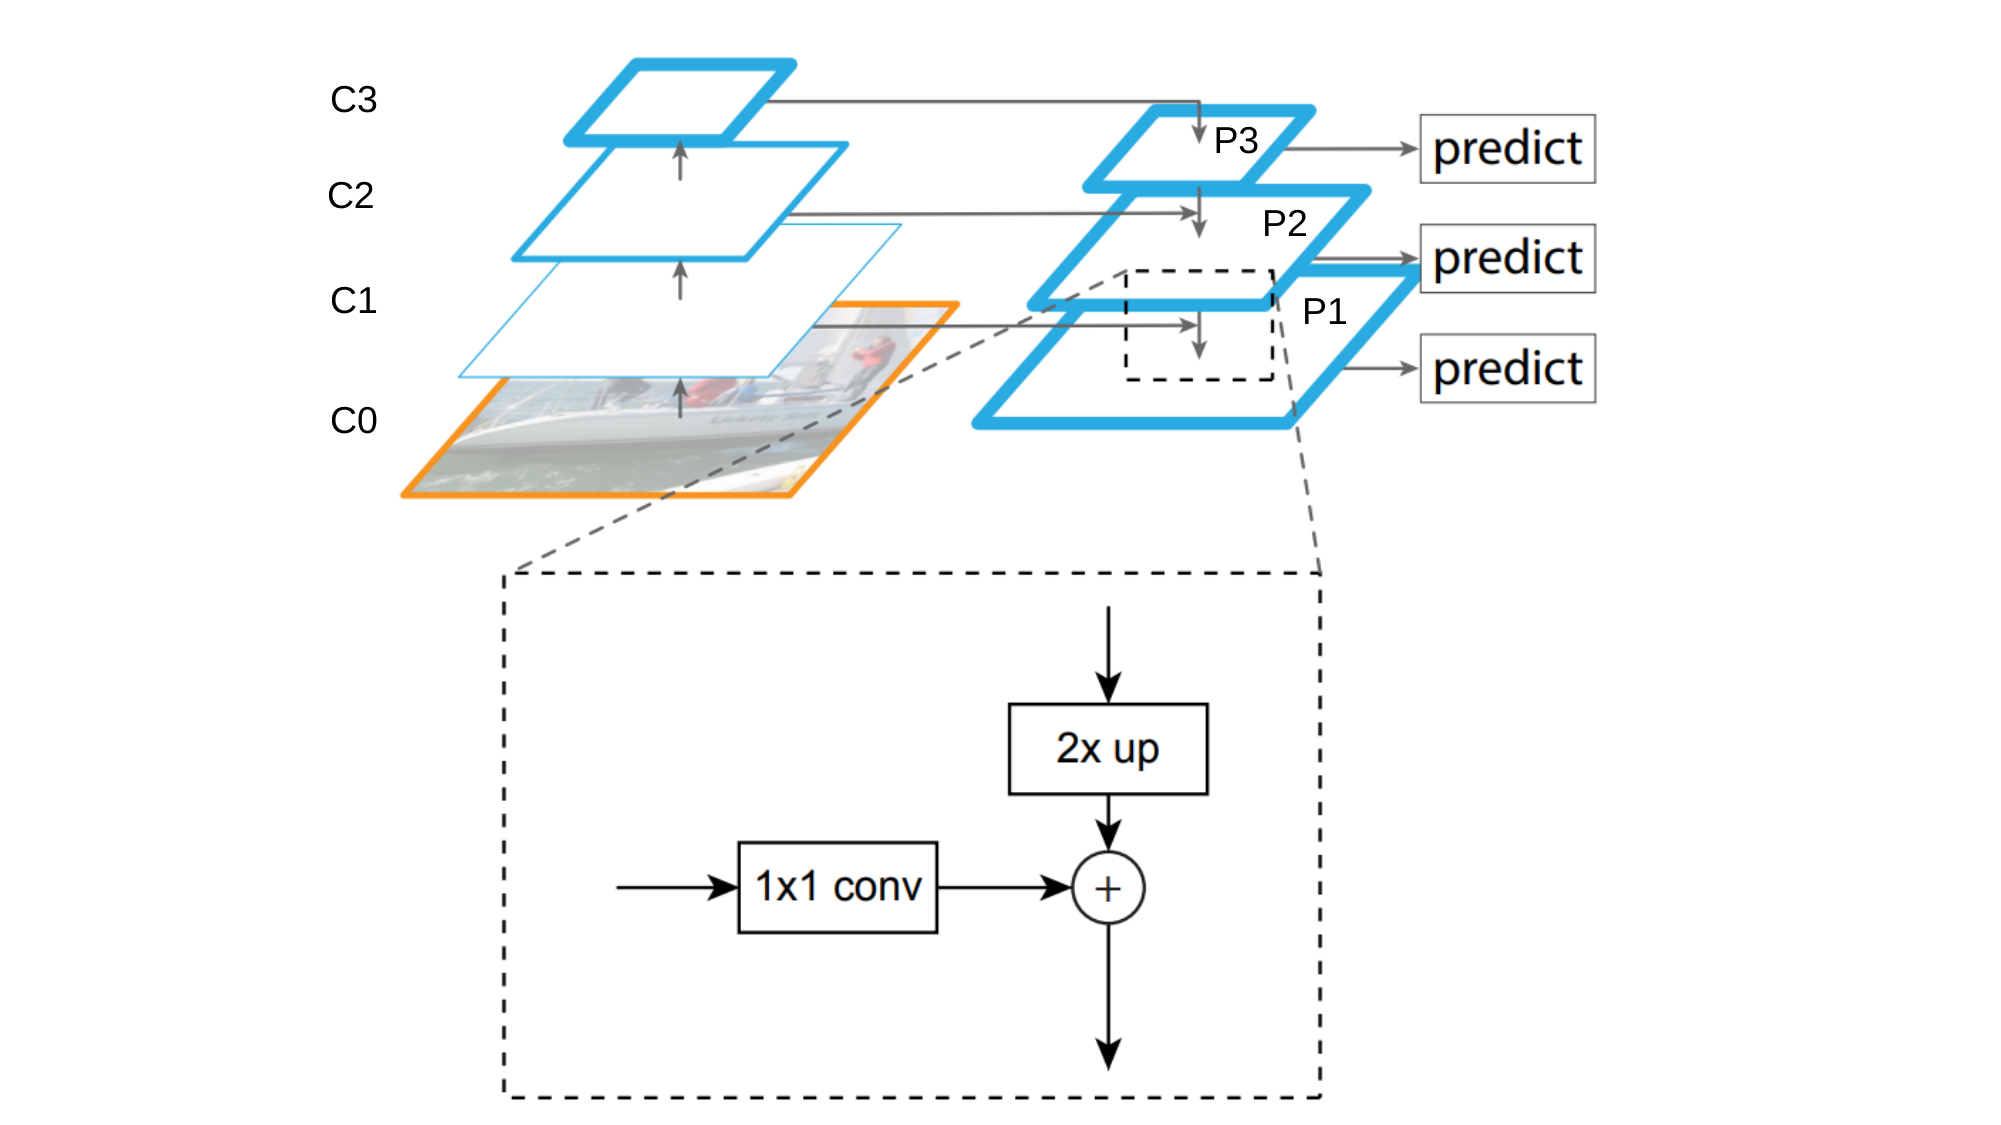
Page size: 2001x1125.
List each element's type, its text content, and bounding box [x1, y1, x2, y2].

text_box C1 [315, 271, 393, 329]
picture [350, 2, 1658, 1125]
text_box C2 [312, 167, 390, 225]
text_box P1 [1287, 283, 1363, 341]
text_box P2 [1247, 194, 1323, 252]
text_box P3 [1198, 112, 1275, 170]
text_box C3 [315, 70, 393, 128]
text_box C0 [315, 392, 393, 449]
